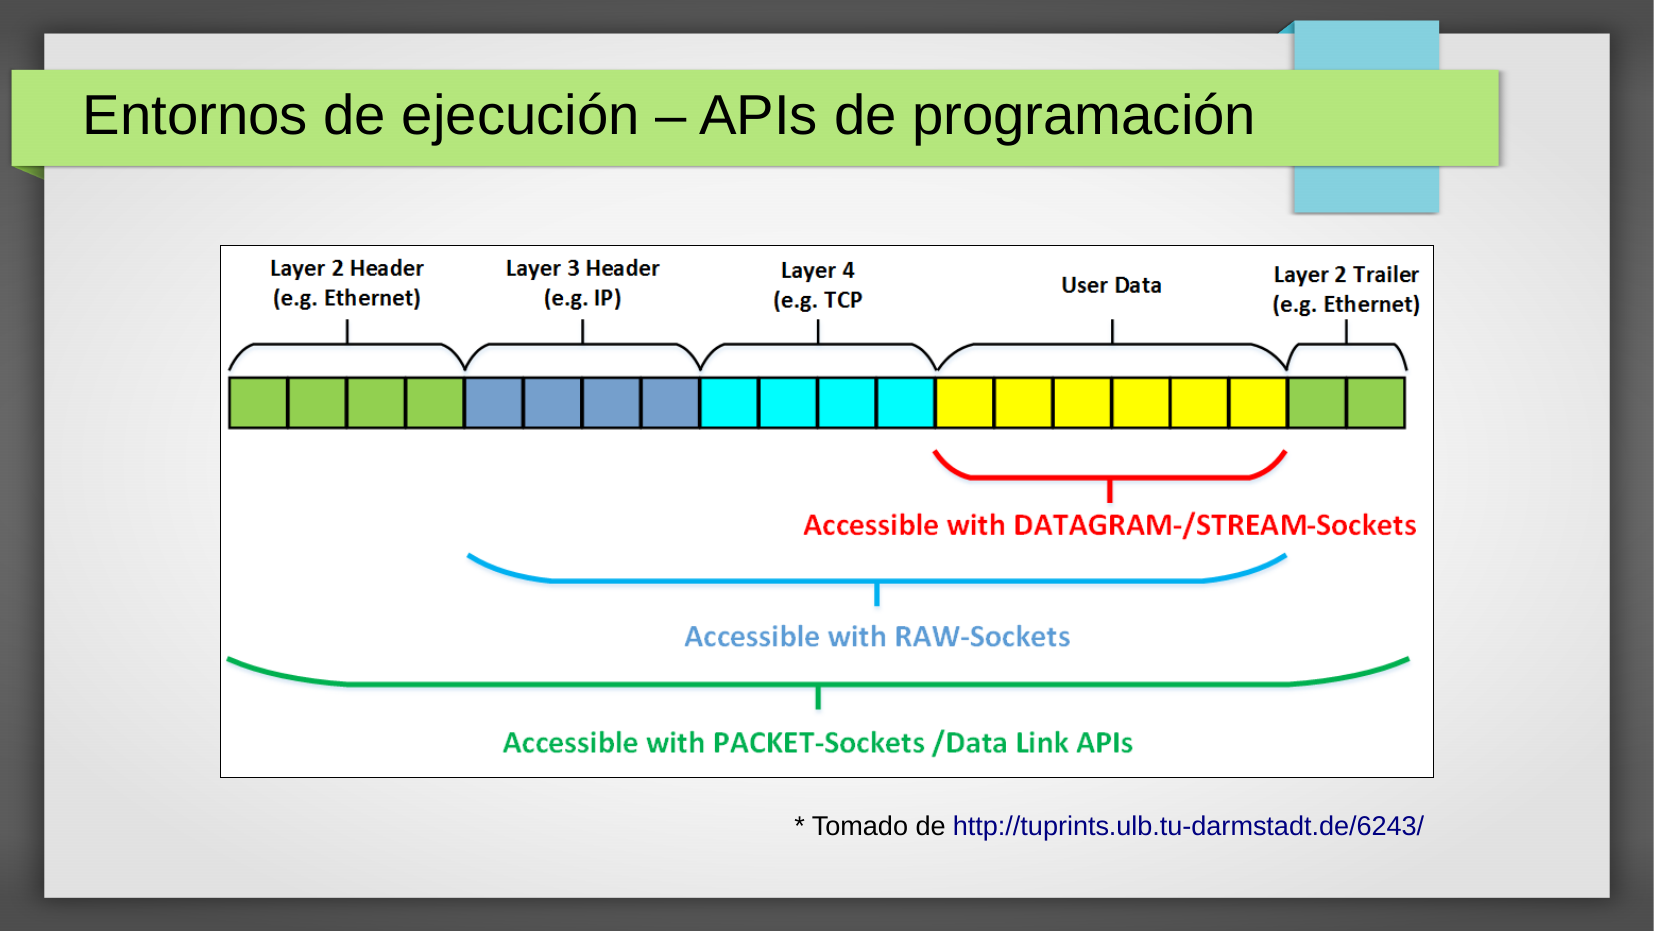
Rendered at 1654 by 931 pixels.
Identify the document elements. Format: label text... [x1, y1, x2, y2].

title Entornos de ejecución – APIs de programación [82, 52, 1448, 179]
text_box * Tomado de http://tuprints.ulb.tu-darmstadt.de/6243/ [624, 803, 1439, 849]
picture [0, 0, 1654, 931]
